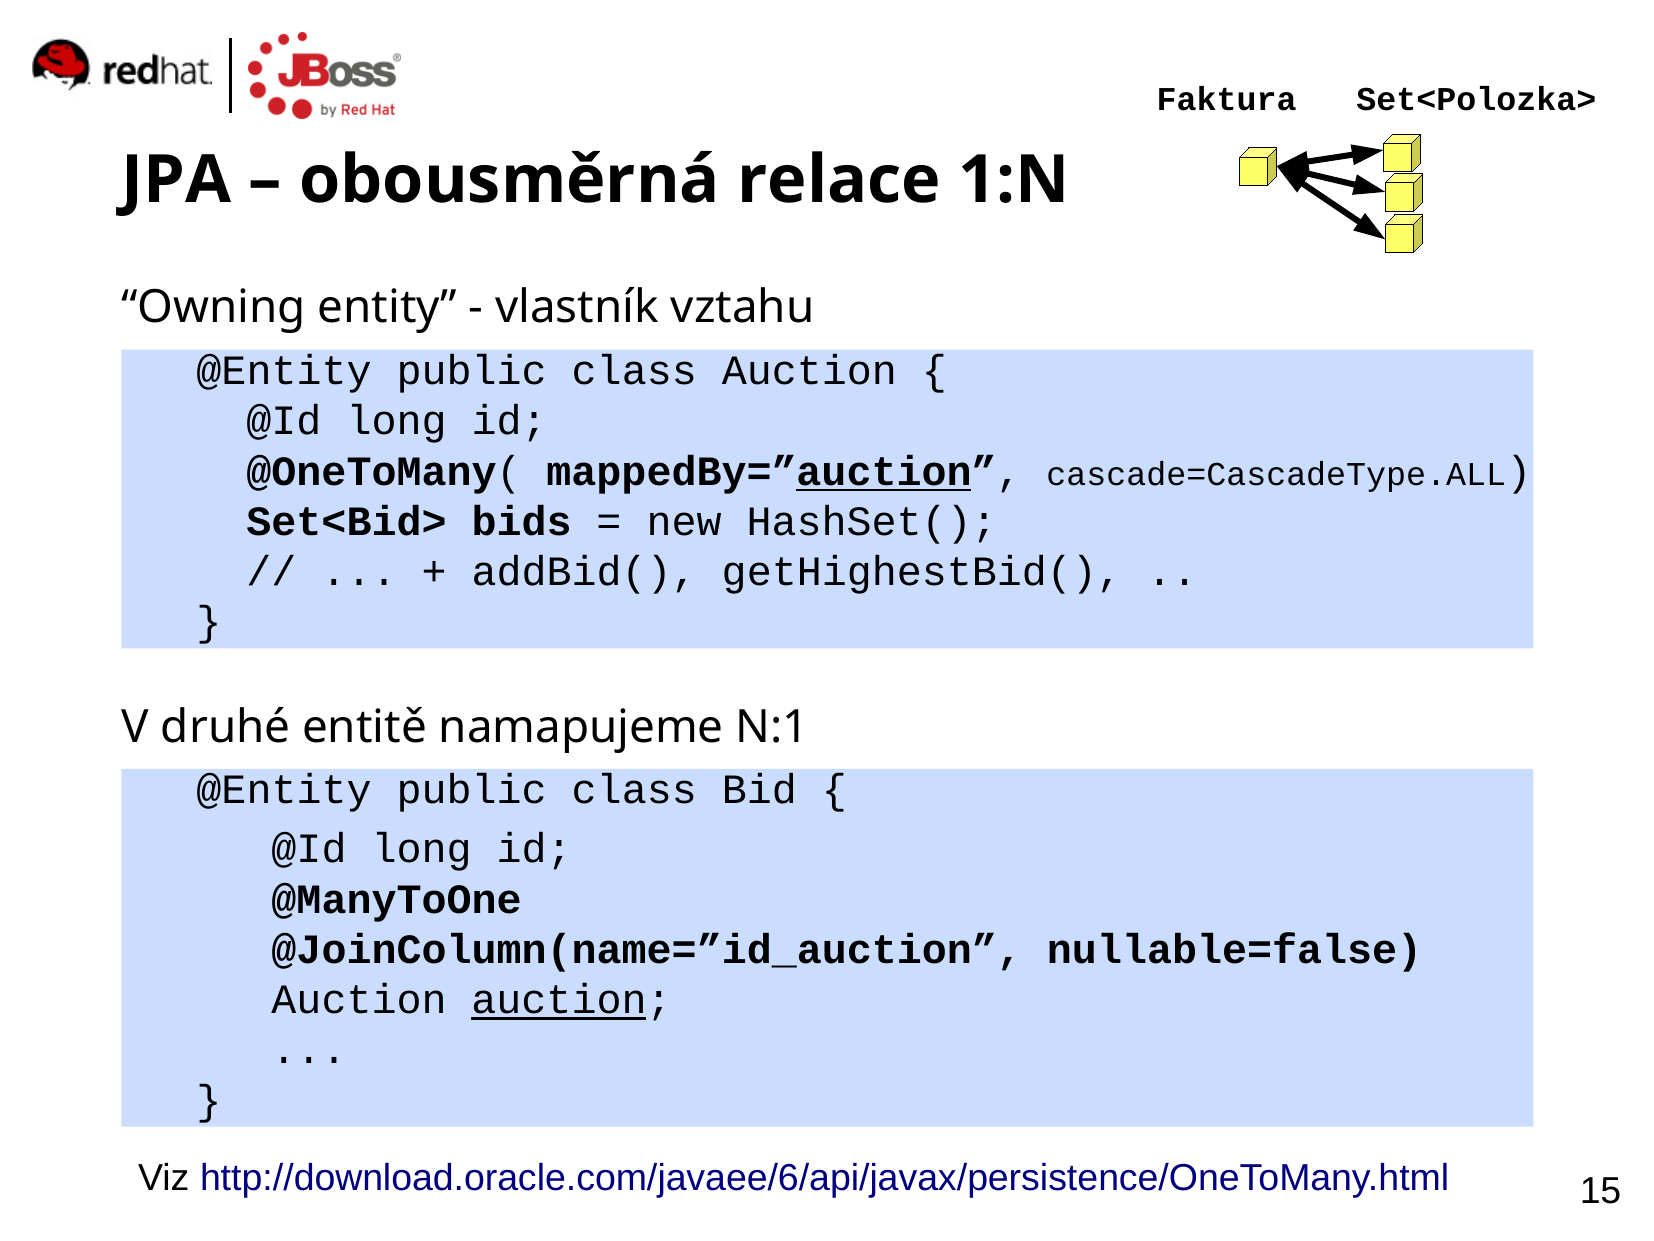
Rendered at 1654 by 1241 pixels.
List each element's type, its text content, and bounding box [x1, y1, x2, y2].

list V druhé entitě namapujeme N:1 [121, 693, 1534, 761]
text_box [1385, 214, 1423, 253]
list “Owning entity” - vlastník vztahu [121, 273, 1534, 342]
text_box Faktura Set<Polozka> [1141, 75, 1612, 128]
text_box [1385, 173, 1423, 212]
picture [248, 32, 401, 80]
picture [31, 37, 212, 98]
list @Entity public class Bid { @Id long id; @ManyToOne @JoinColumn(name=”id_auction”, nullable=false) Auction auction; ... } [121, 768, 1534, 1127]
title JPA – obousměrná relace 1:N [121, 80, 1534, 273]
text_box [1383, 134, 1421, 172]
list @Entity public class Auction { @Id long id; @OneToMany( mappedBy=”auction”, cascade=CascadeType.ALL) Set<Bid> bids = new HashSet(); // ... + addBid(), getHighestBid(), .. } [121, 349, 1534, 649]
text_box Viz http://download.oracle.com/javaee/6/api/javax/persistence/OneToMany.html [123, 1149, 1463, 1206]
text_box [1239, 147, 1277, 186]
